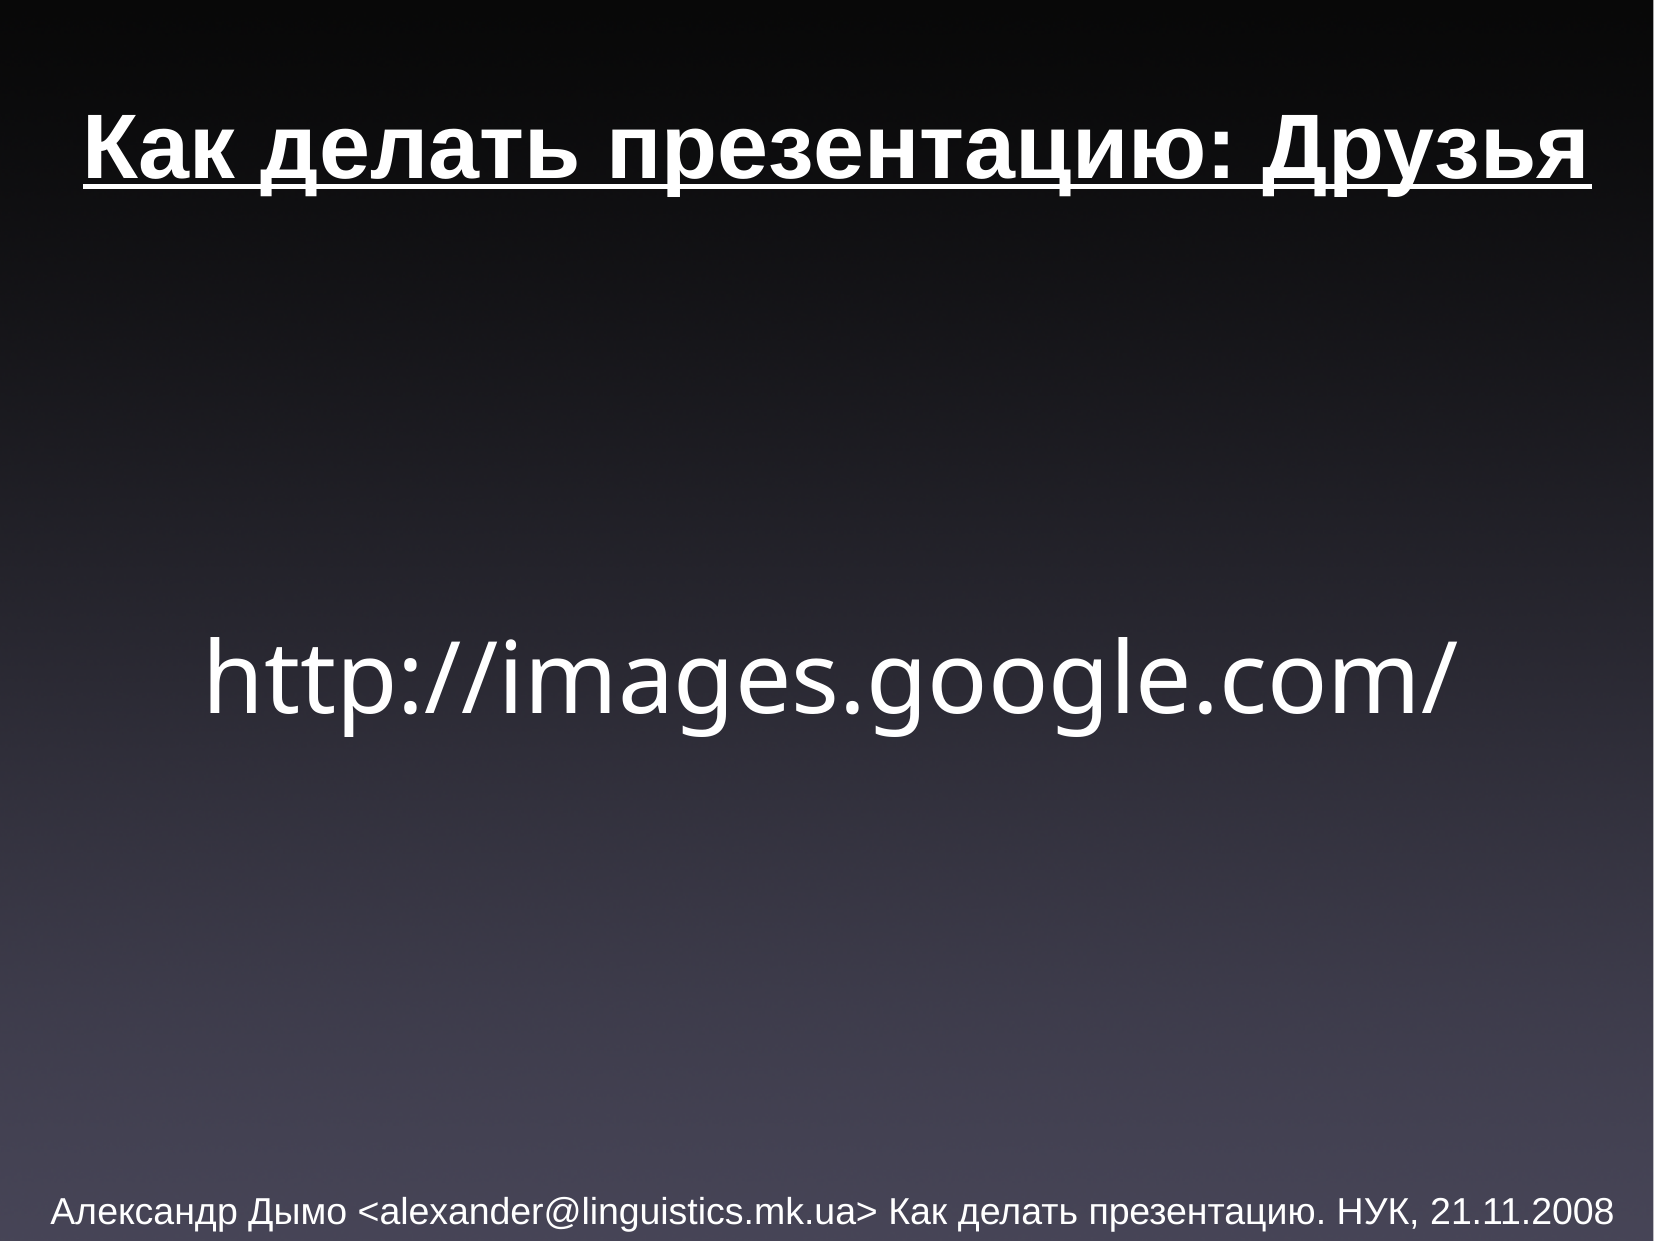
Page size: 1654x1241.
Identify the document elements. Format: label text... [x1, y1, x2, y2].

subtitle http://images.google.com/ [86, 224, 1575, 1125]
picture [0, 0, 1654, 1241]
text_box Александр Дымо <alexander@linguistics.mk.ua> Как делать презентацию. НУК, 21.11.2008 [35, 1183, 1631, 1240]
title Как делать презентацию: Друзья [31, 43, 1644, 251]
